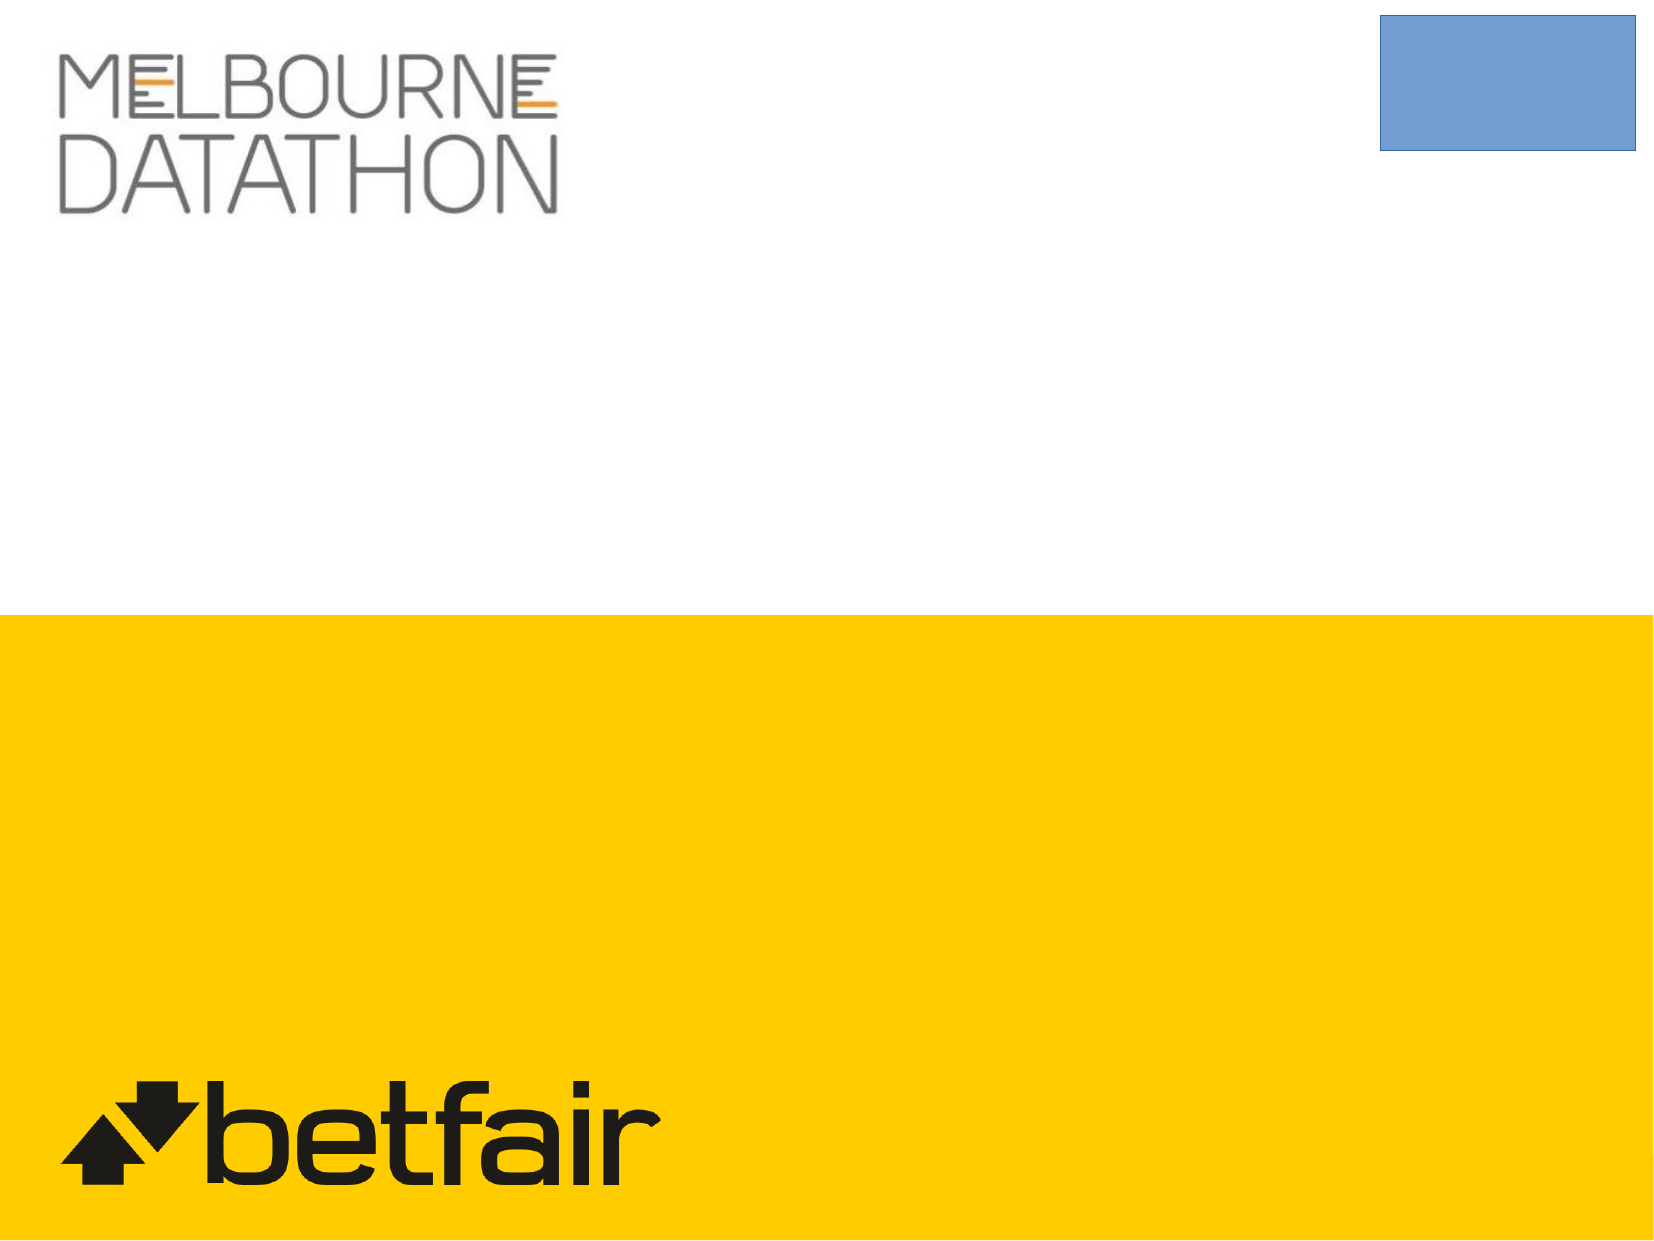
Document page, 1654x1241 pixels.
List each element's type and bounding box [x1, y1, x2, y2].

text_box [1380, 15, 1636, 151]
text_box [0, 615, 1654, 1241]
picture [45, 44, 569, 226]
picture [60, 1081, 661, 1186]
